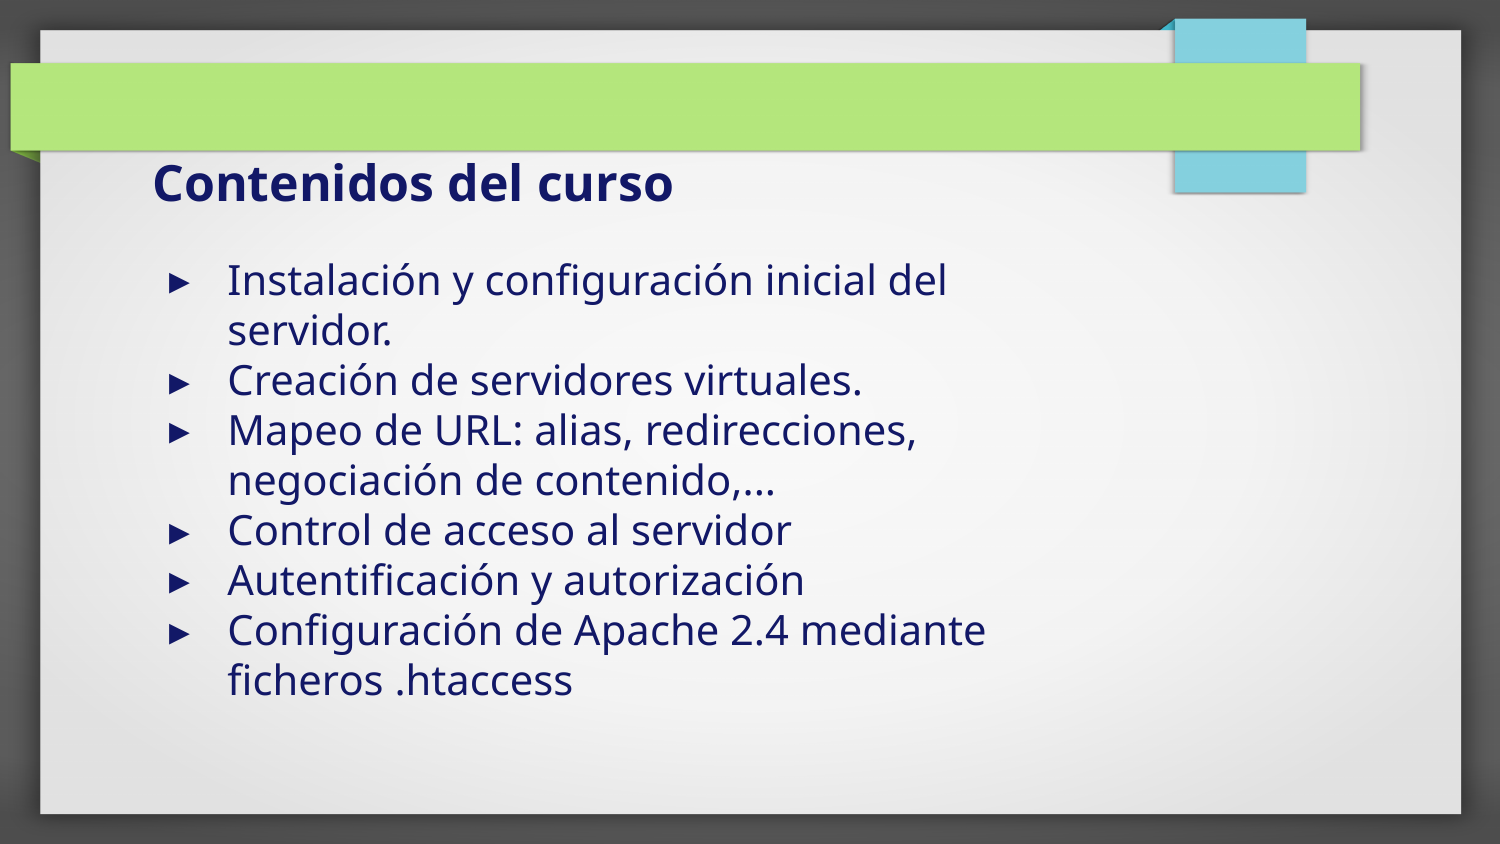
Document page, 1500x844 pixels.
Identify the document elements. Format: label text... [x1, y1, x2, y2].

title Contenidos del curso [137, 146, 1011, 227]
picture [0, 0, 1500, 844]
list Instalación y configuración inicial del servidor. Creación de servidores virtuales. Mapeo de URL: alias, redirecciones, negociación de contenido,... Control de acceso al servidor Autentificación y autorización Configuración de Apache 2.4 mediante ficheros .htaccess [137, 238, 1129, 609]
